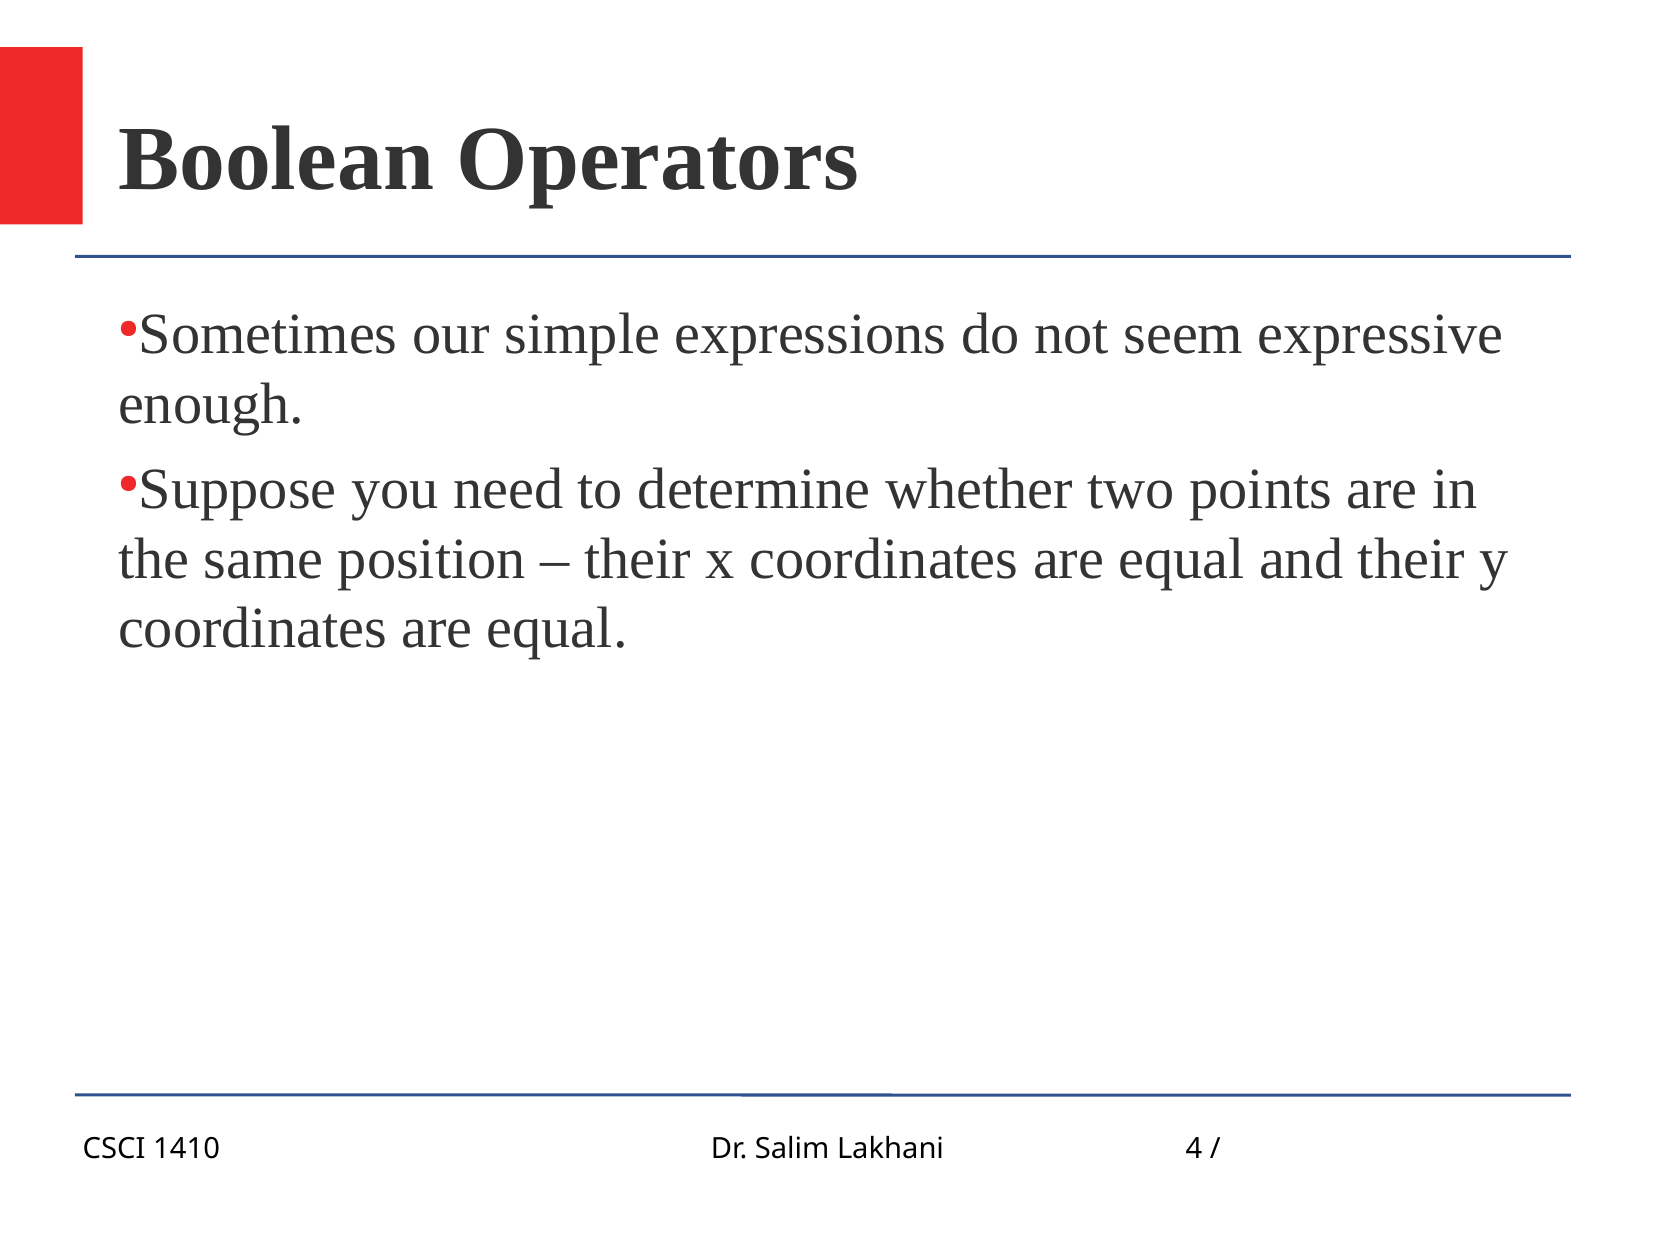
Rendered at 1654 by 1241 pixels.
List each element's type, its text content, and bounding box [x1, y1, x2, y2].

text_box CSCI 1410 [82, 1129, 468, 1216]
text_box Dr. Salim Lakhani [565, 1129, 1090, 1216]
text_box / [1185, 1129, 1571, 1216]
title Boolean Operators [118, 49, 1571, 257]
list Sometimes our simple expressions do not seem expressive enough. Suppose you need to determine whether two points are in the same position – their x coordinates are equal and their y coordinates are equal. [118, 295, 1536, 1080]
